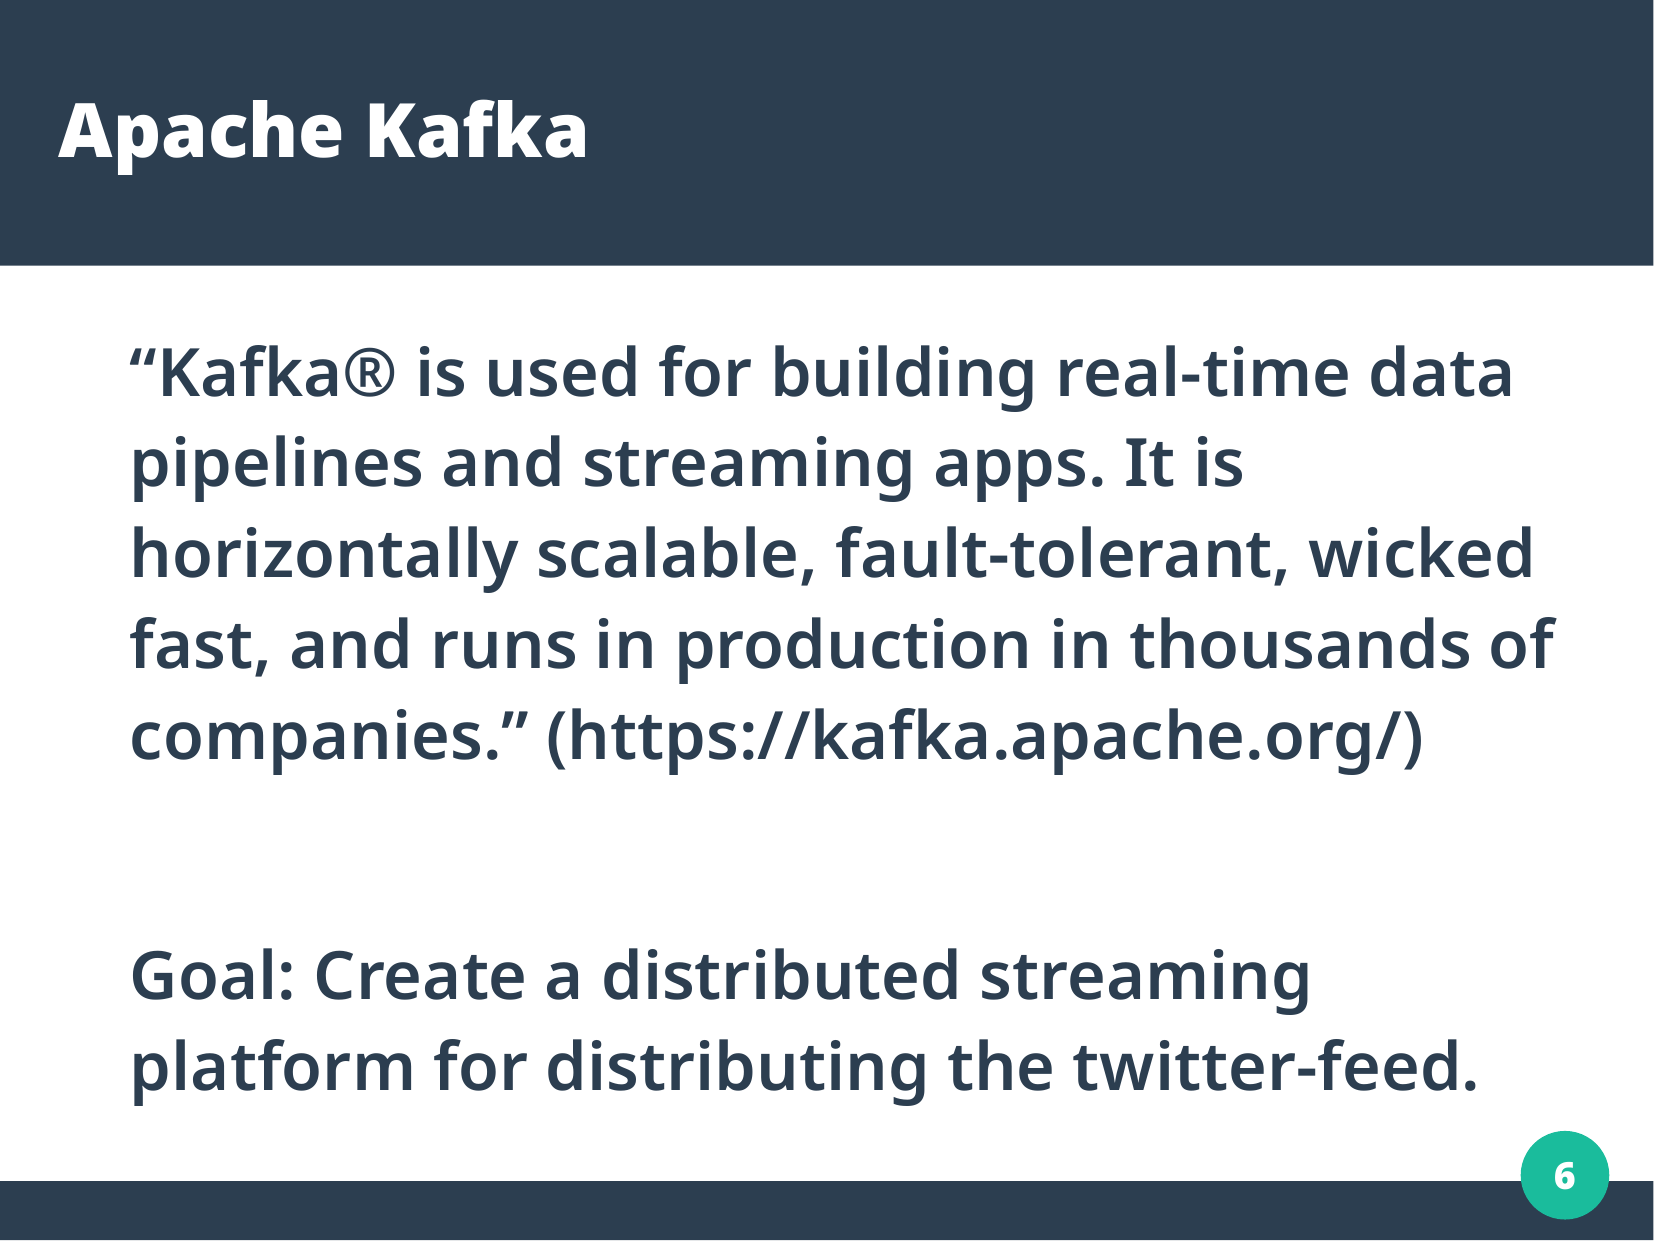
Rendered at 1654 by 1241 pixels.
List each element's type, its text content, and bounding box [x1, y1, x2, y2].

title Apache Kafka [59, 49, 1595, 207]
list “Kafka® is used for building real-time data pipelines and streaming apps. It is horizontally scalable, fault-tolerant, wicked fast, and runs in production in thousands of companies.” (https://kafka.apache.org/) Goal: Create a distributed streaming platform for distributing the twitter-feed. [59, 324, 1595, 1152]
